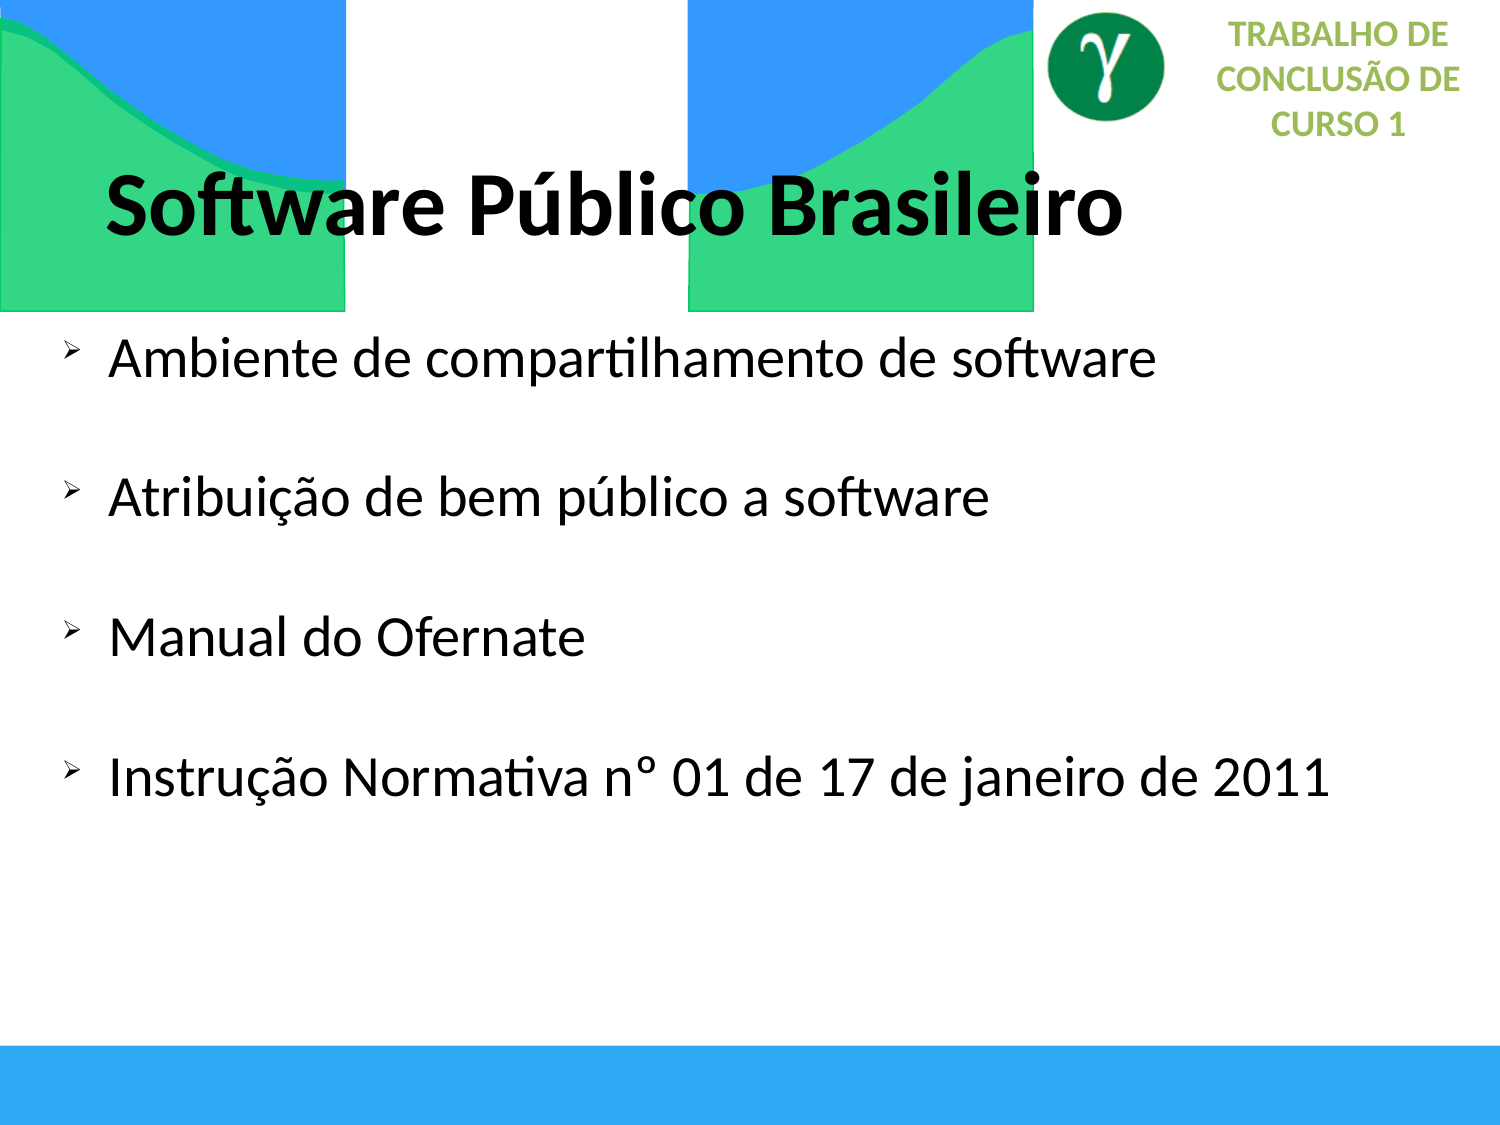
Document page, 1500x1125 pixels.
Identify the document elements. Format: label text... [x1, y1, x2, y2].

text_box [0, 0, 346, 312]
text_box TRABALHO DE CONCLUSÃO DE CURSO 1 [1178, 1, 1500, 197]
picture [1033, 0, 1178, 118]
text_box [0, 1045, 1500, 1125]
text_box [688, 0, 1033, 118]
text_box Ambiente de compartilhamento de software Atribuição de bem público a software Manual do Ofernate Instrução Normativa nº 01 de 17 de janeiro de 2011 [47, 311, 1441, 816]
text_box Software Público Brasileiro [90, 118, 1366, 280]
text_box [688, 280, 1034, 311]
